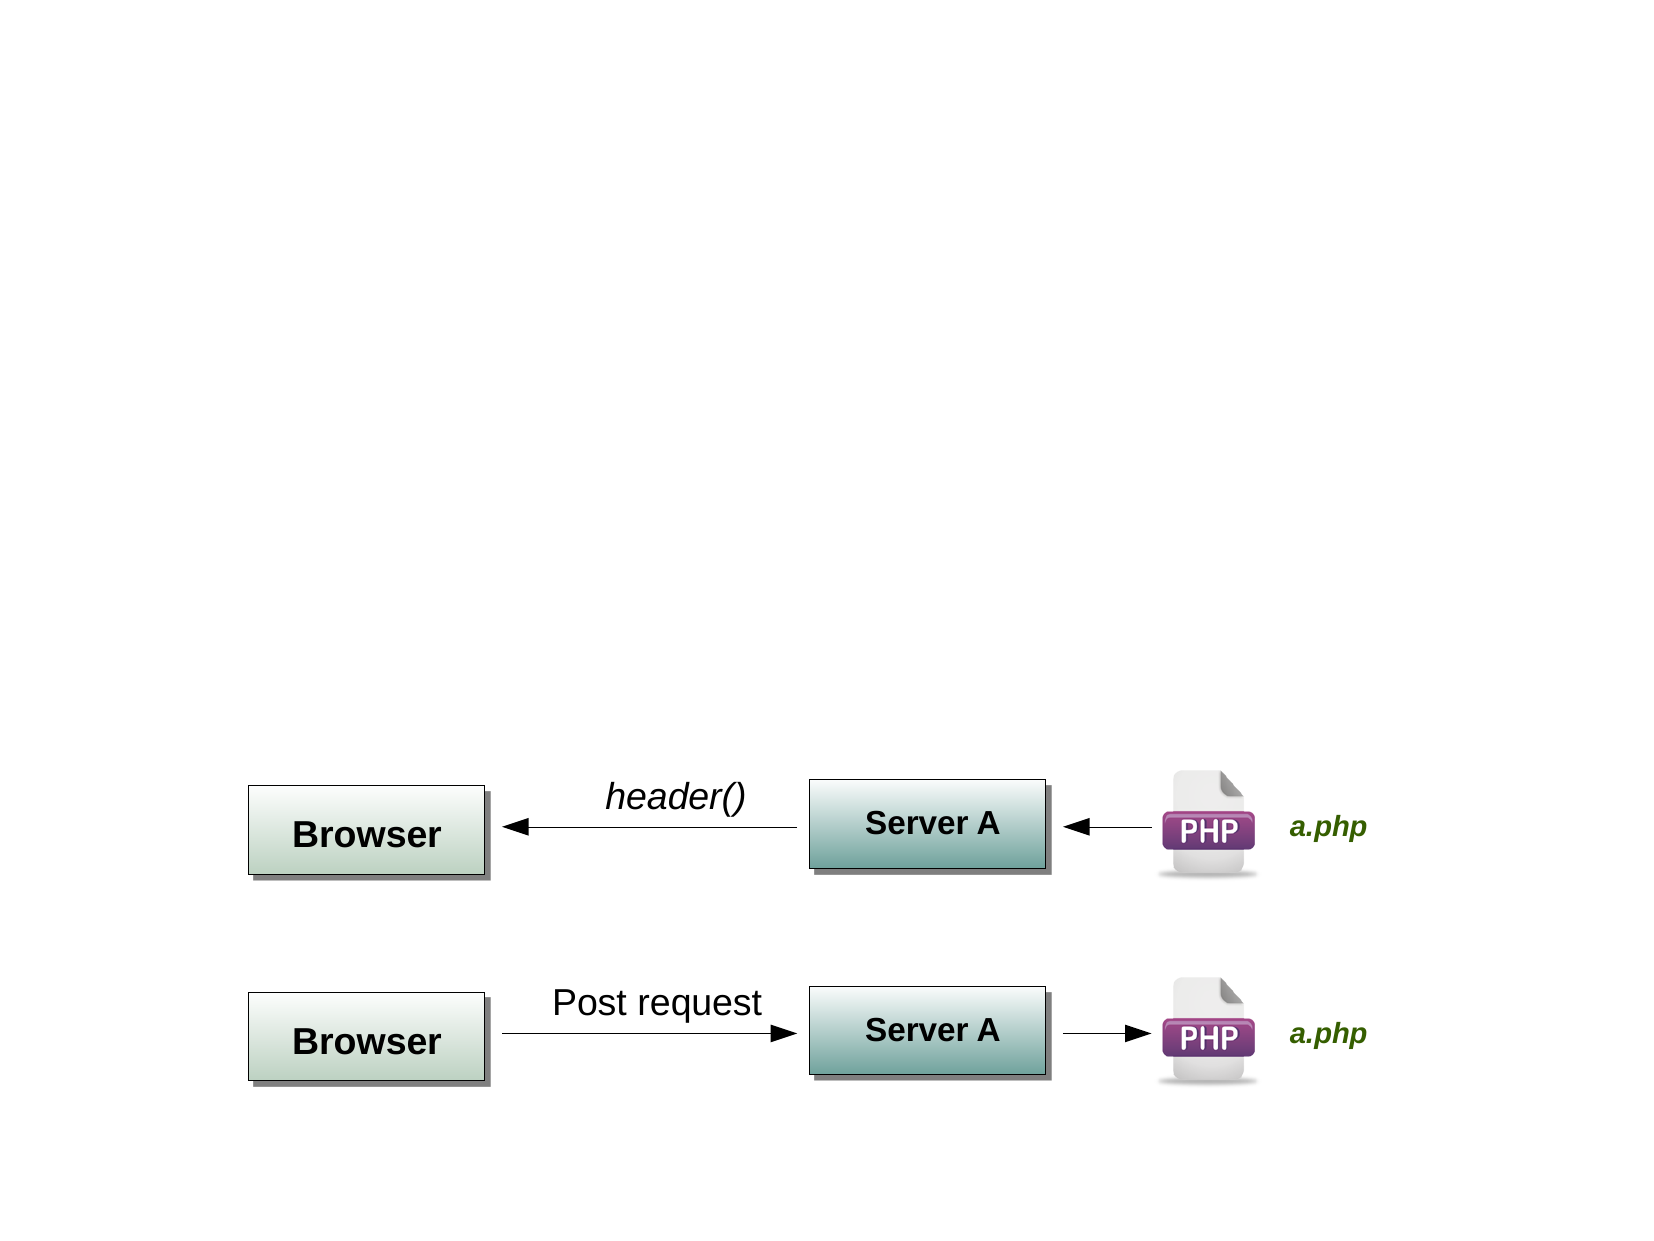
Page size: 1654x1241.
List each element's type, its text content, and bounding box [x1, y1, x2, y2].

text_box header() [590, 767, 762, 825]
text_box Post request [537, 974, 778, 1032]
text_box Server A [850, 797, 1015, 850]
text_box [248, 785, 485, 875]
text_box [809, 986, 1046, 1075]
text_box a.php [1275, 802, 1383, 851]
picture [1151, 761, 1264, 886]
text_box Browser [277, 806, 502, 866]
text_box [248, 992, 485, 1081]
text_box [809, 779, 1046, 869]
text_box a.php [1275, 1009, 1383, 1058]
text_box Browser [277, 1012, 502, 1072]
picture [1151, 968, 1264, 1093]
text_box Server A [850, 1003, 1015, 1056]
